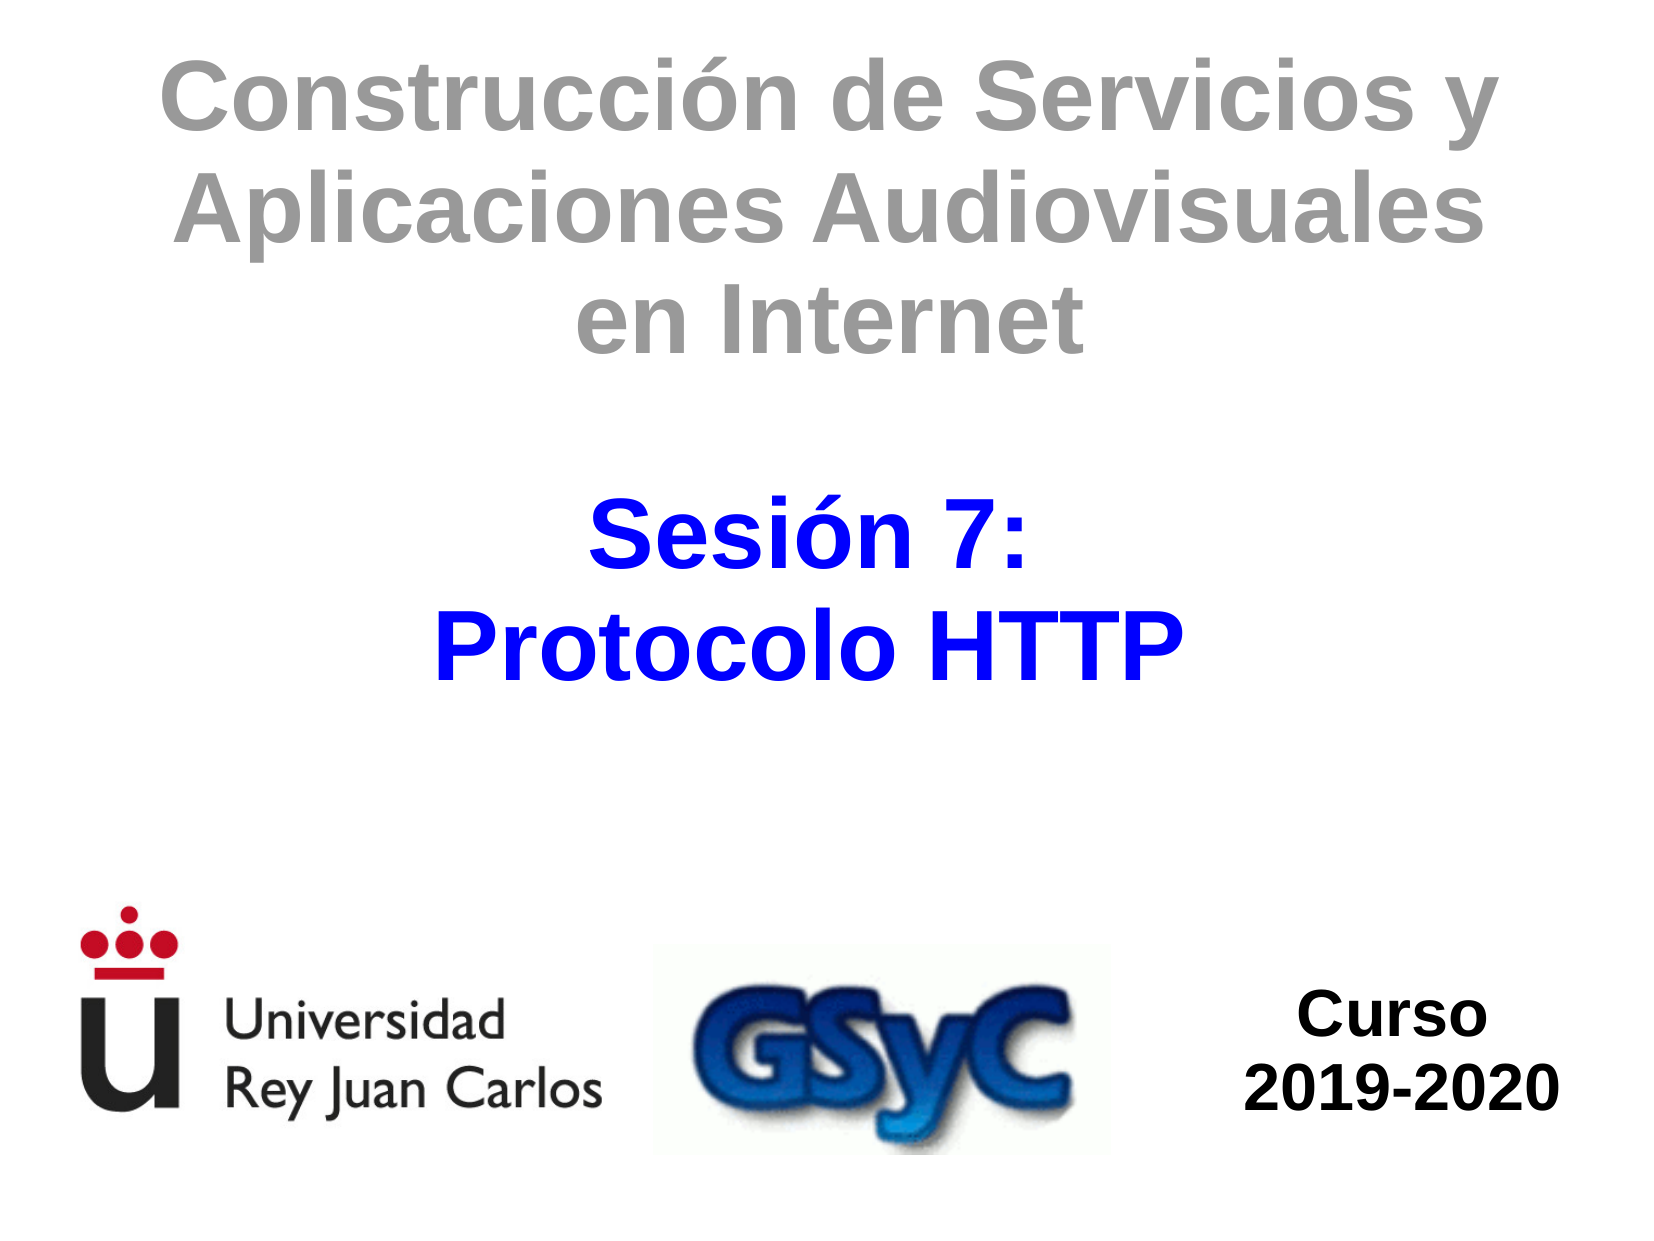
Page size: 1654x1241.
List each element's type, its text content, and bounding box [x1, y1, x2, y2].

title Sesión 7: Protocolo HTTP [135, 422, 1486, 758]
title Curso 2019-2020 [1200, 975, 1606, 1126]
picture [653, 944, 1111, 1156]
title Construcción de Servicios y Aplicaciones Audiovisuales en Internet [144, 39, 1516, 376]
picture [46, 884, 631, 1141]
